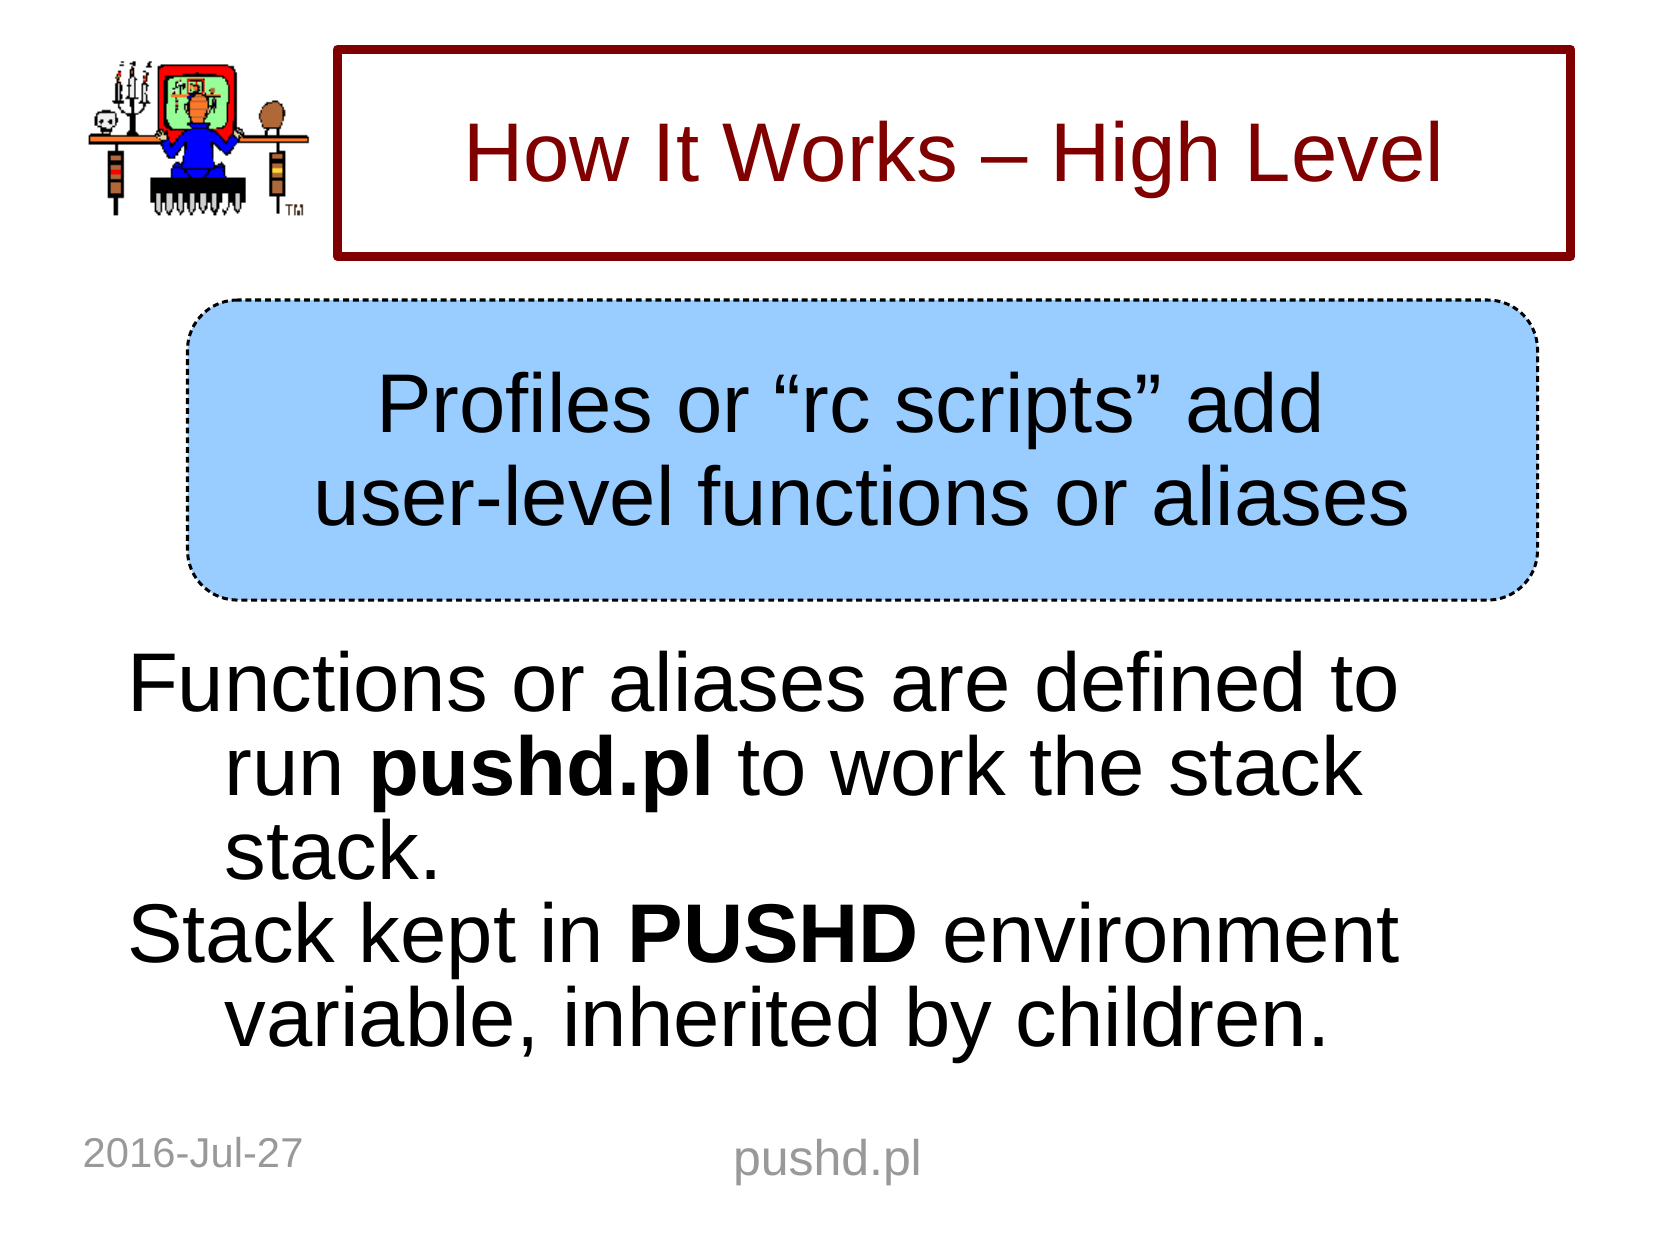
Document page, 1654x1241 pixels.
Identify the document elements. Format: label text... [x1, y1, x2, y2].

text_box Profiles or “rc scripts” add user-level functions or aliases [187, 300, 1538, 601]
text_box Functions or aliases are defined to run pushd.pl to work the stack stack. Stack kept in PUSHD environment variable, inherited by children. [112, 637, 1538, 1081]
title How It Works – High Level [337, 49, 1571, 257]
picture [86, 60, 312, 225]
